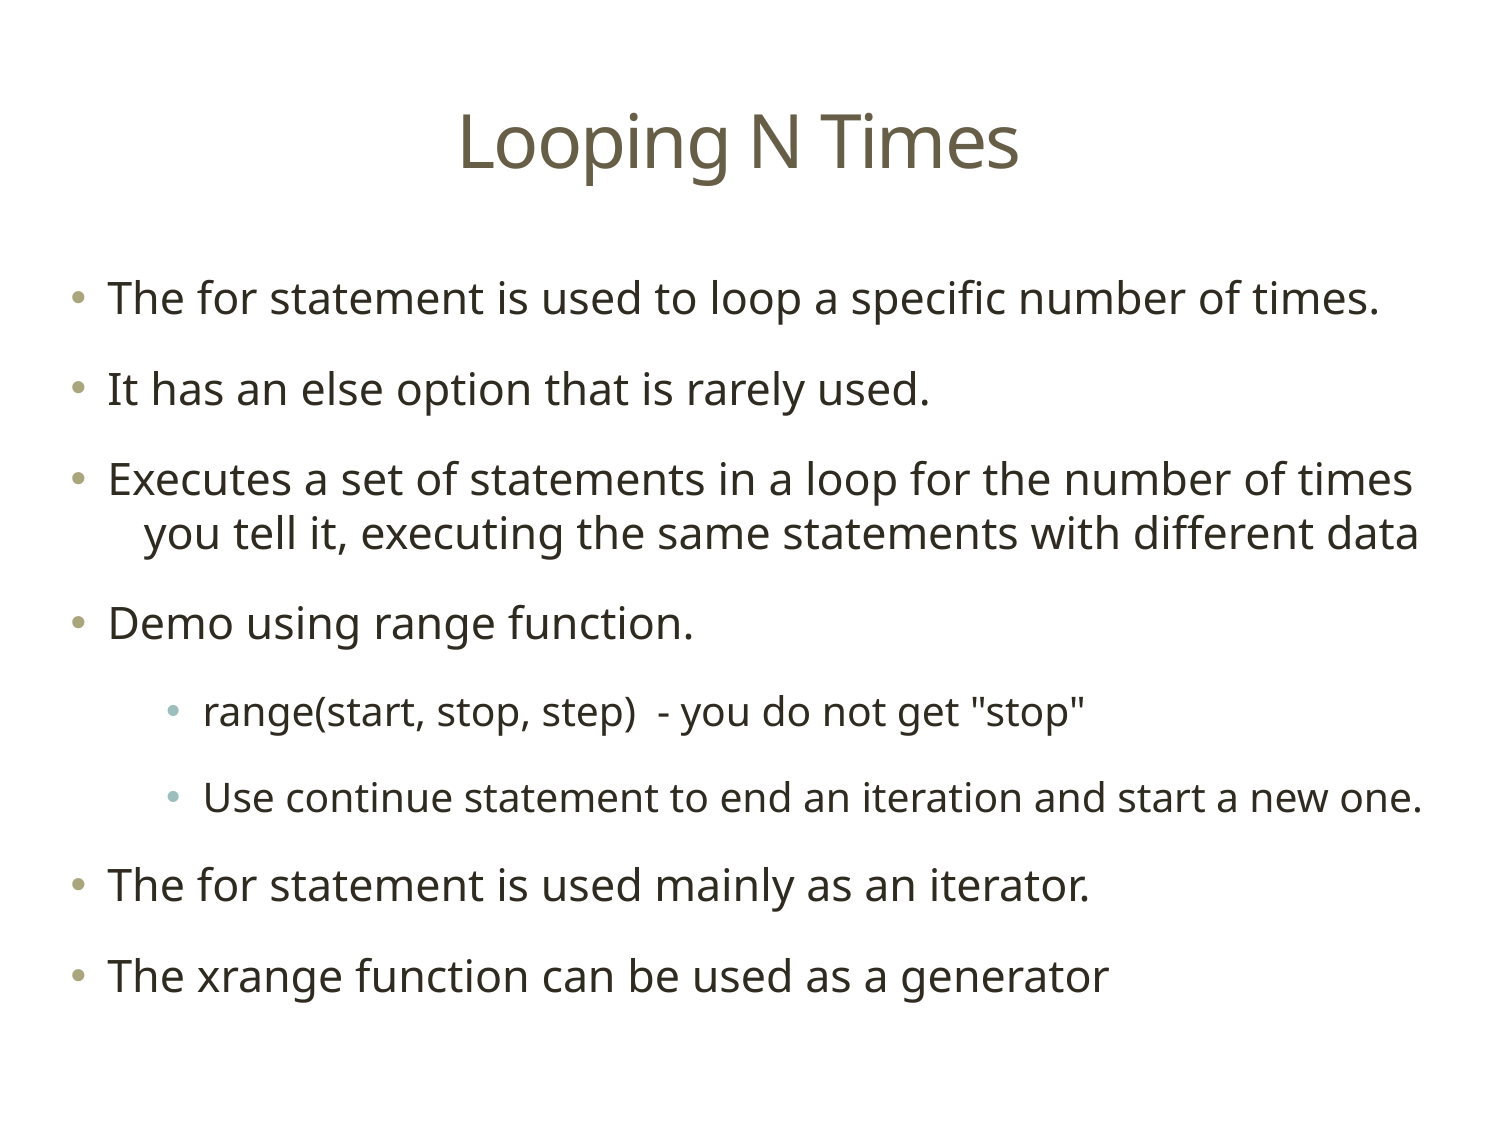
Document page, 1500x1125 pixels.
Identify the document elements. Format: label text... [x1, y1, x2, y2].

title Looping N Times [18, 45, 1460, 233]
list The for statement is used to loop a specific number of times. It has an else option that is rarely used. Executes a set of statements in a loop for the number of times you tell it, executing the same statements with different data Demo using range function. range(start, stop, step) - you do not get "stop" Use continue statement to end an iteration and start a new one. The for statement is used mainly as an iterator. The xrange function can be used as a generator [18, 262, 1460, 1098]
